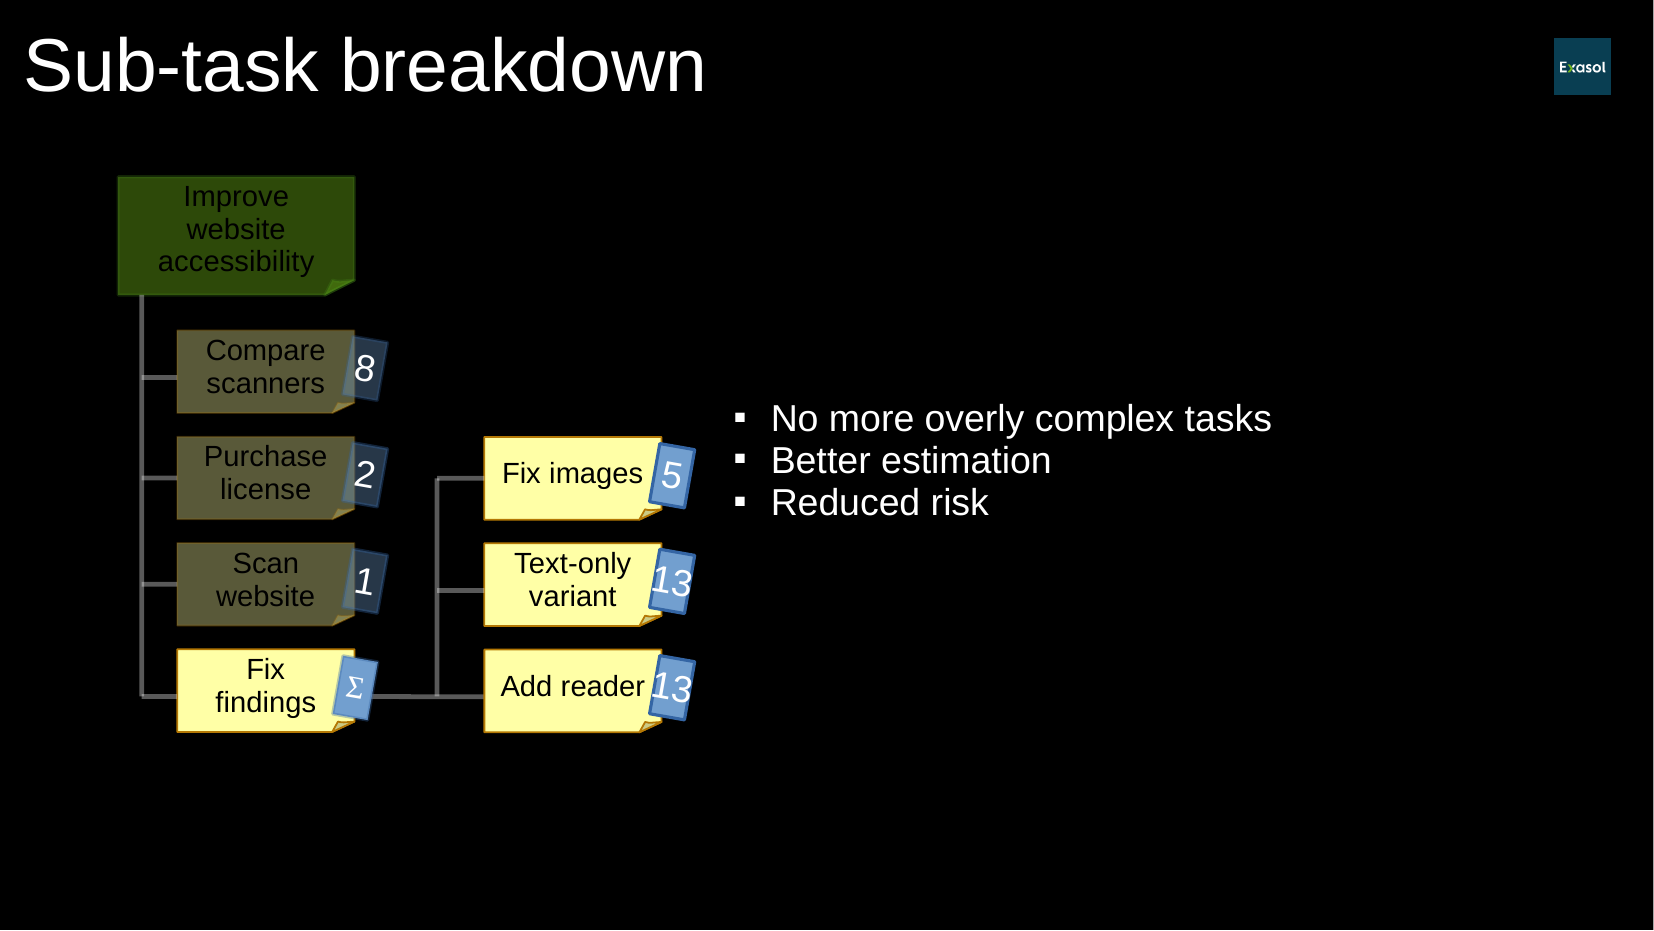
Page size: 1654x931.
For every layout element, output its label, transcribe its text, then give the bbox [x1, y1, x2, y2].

text_box Scan website [177, 542, 355, 626]
text_box Compare scanners [177, 330, 355, 414]
text_box 13 [649, 549, 695, 614]
text_box No more overly complex tasks Better estimation Reduced risk [720, 389, 1288, 531]
text_box Purchase license [177, 436, 355, 520]
text_box Add reader [484, 649, 662, 733]
text_box 13 [685, 579, 691, 588]
text_box Fix images [484, 437, 662, 520]
text_box 2 [342, 442, 388, 507]
text_box 1 [342, 548, 388, 614]
text_box Text-only variant [484, 543, 662, 626]
text_box 13 [653, 676, 662, 695]
text_box 13 [652, 570, 662, 589]
title Sub-task breakdown [23, 11, 1589, 119]
text_box 8 [342, 336, 388, 401]
picture [1589, 38, 1611, 95]
text_box 13 [685, 685, 691, 695]
text_box Improve website accessibility [118, 176, 355, 295]
text_box Fix findings [177, 649, 355, 732]
text_box 13 [649, 655, 695, 720]
text_box Σ [332, 655, 378, 721]
text_box 5 [649, 443, 695, 508]
